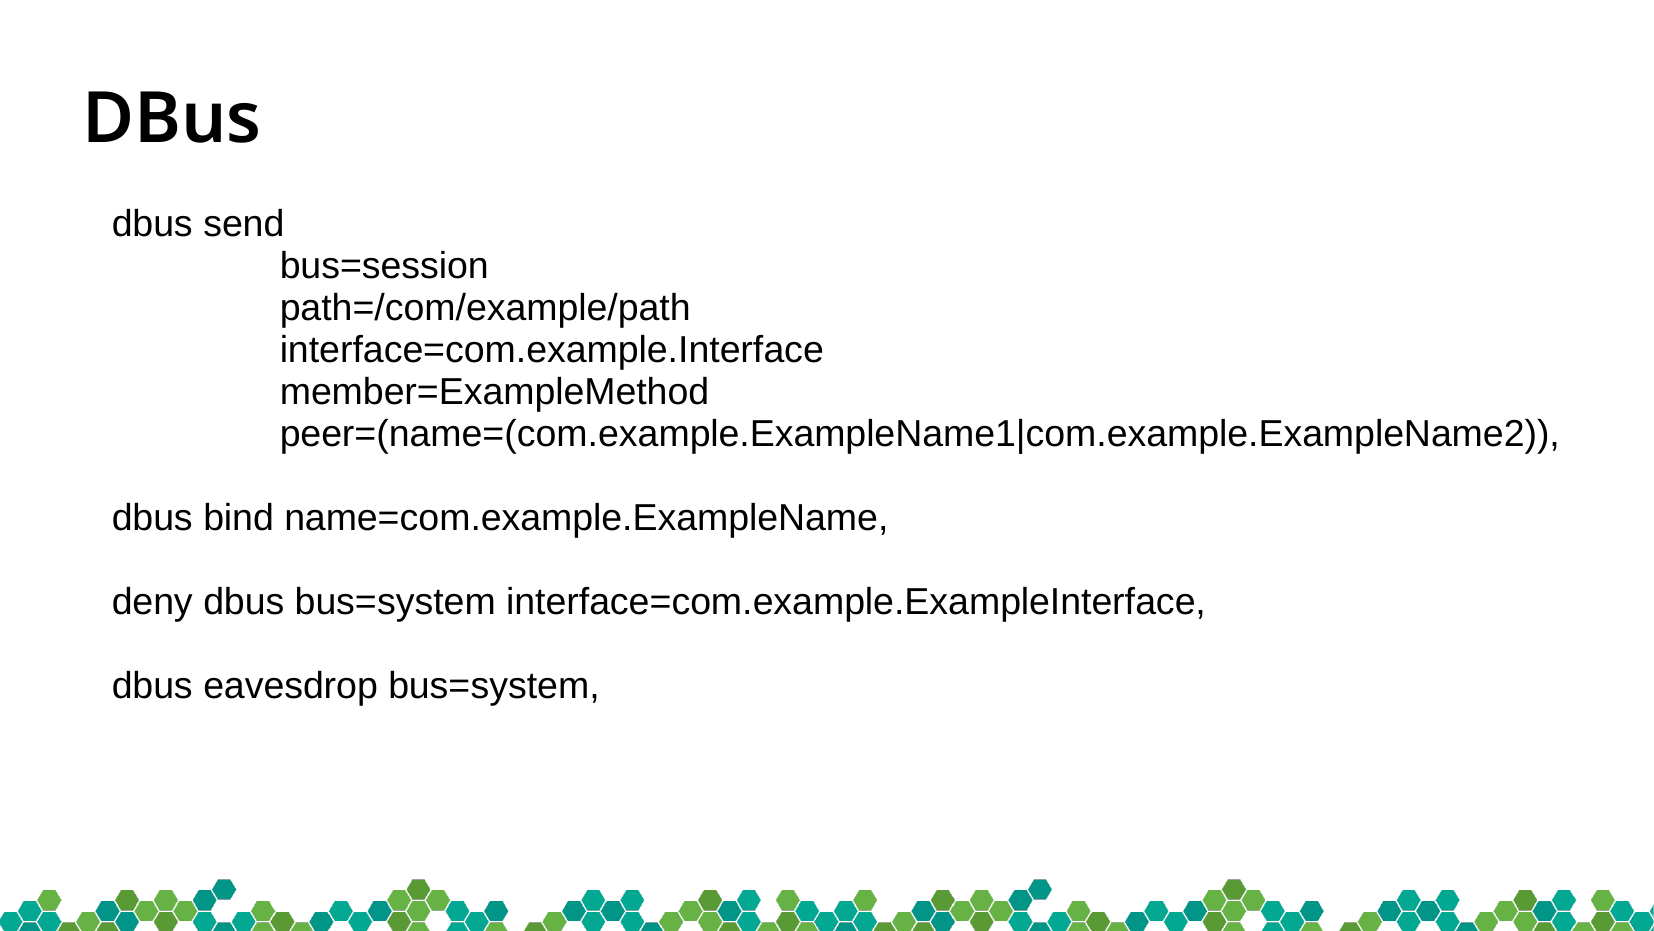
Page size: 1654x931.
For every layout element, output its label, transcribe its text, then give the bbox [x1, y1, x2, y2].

title DBus [82, 37, 1571, 193]
picture [0, 871, 1654, 931]
text_box dbus send bus=session path=/com/example/path interface=com.example.Interface member=ExampleMethod peer=(name=(com.example.ExampleName1|com.example.ExampleName2)), dbus bind name=com.example.ExampleName, deny dbus bus=system interface=com.example.ExampleInterface, dbus eavesdrop bus=system, [97, 195, 1576, 798]
